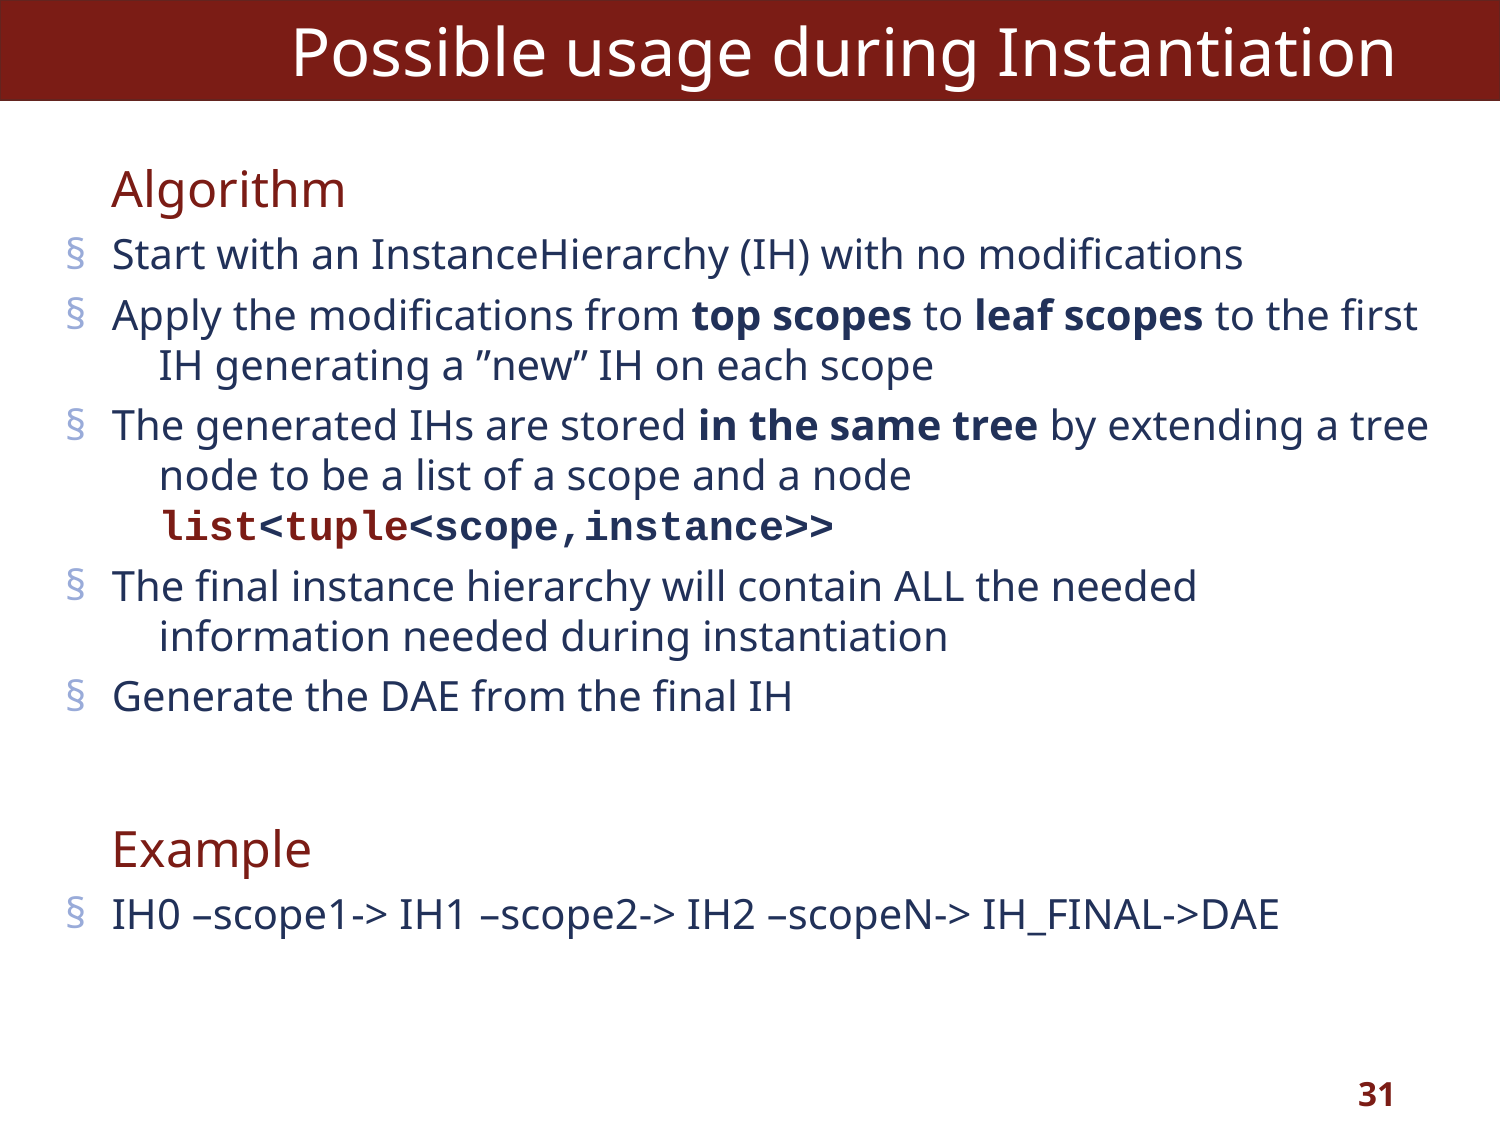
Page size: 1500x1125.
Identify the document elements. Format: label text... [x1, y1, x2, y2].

title Possible usage during Instantiation [275, 0, 1500, 100]
text_box 31 [1342, 1065, 1493, 1116]
list Algorithm Start with an InstanceHierarchy (IH) with no modifications Apply the modifications from top scopes to leaf scopes to the first IH generating a ”new” IH on each scope The generated IHs are stored in the same tree by extending a tree node to be a list of a scope and a node list<tuple<scope,instance>> The final instance hierarchy will contain ALL the needed information needed during instantiation Generate the DAE from the final IH Example IH0 –scope1-> IH1 –scope2-> IH2 –scopeN-> IH_FINAL->DAE [50, 149, 1451, 1075]
